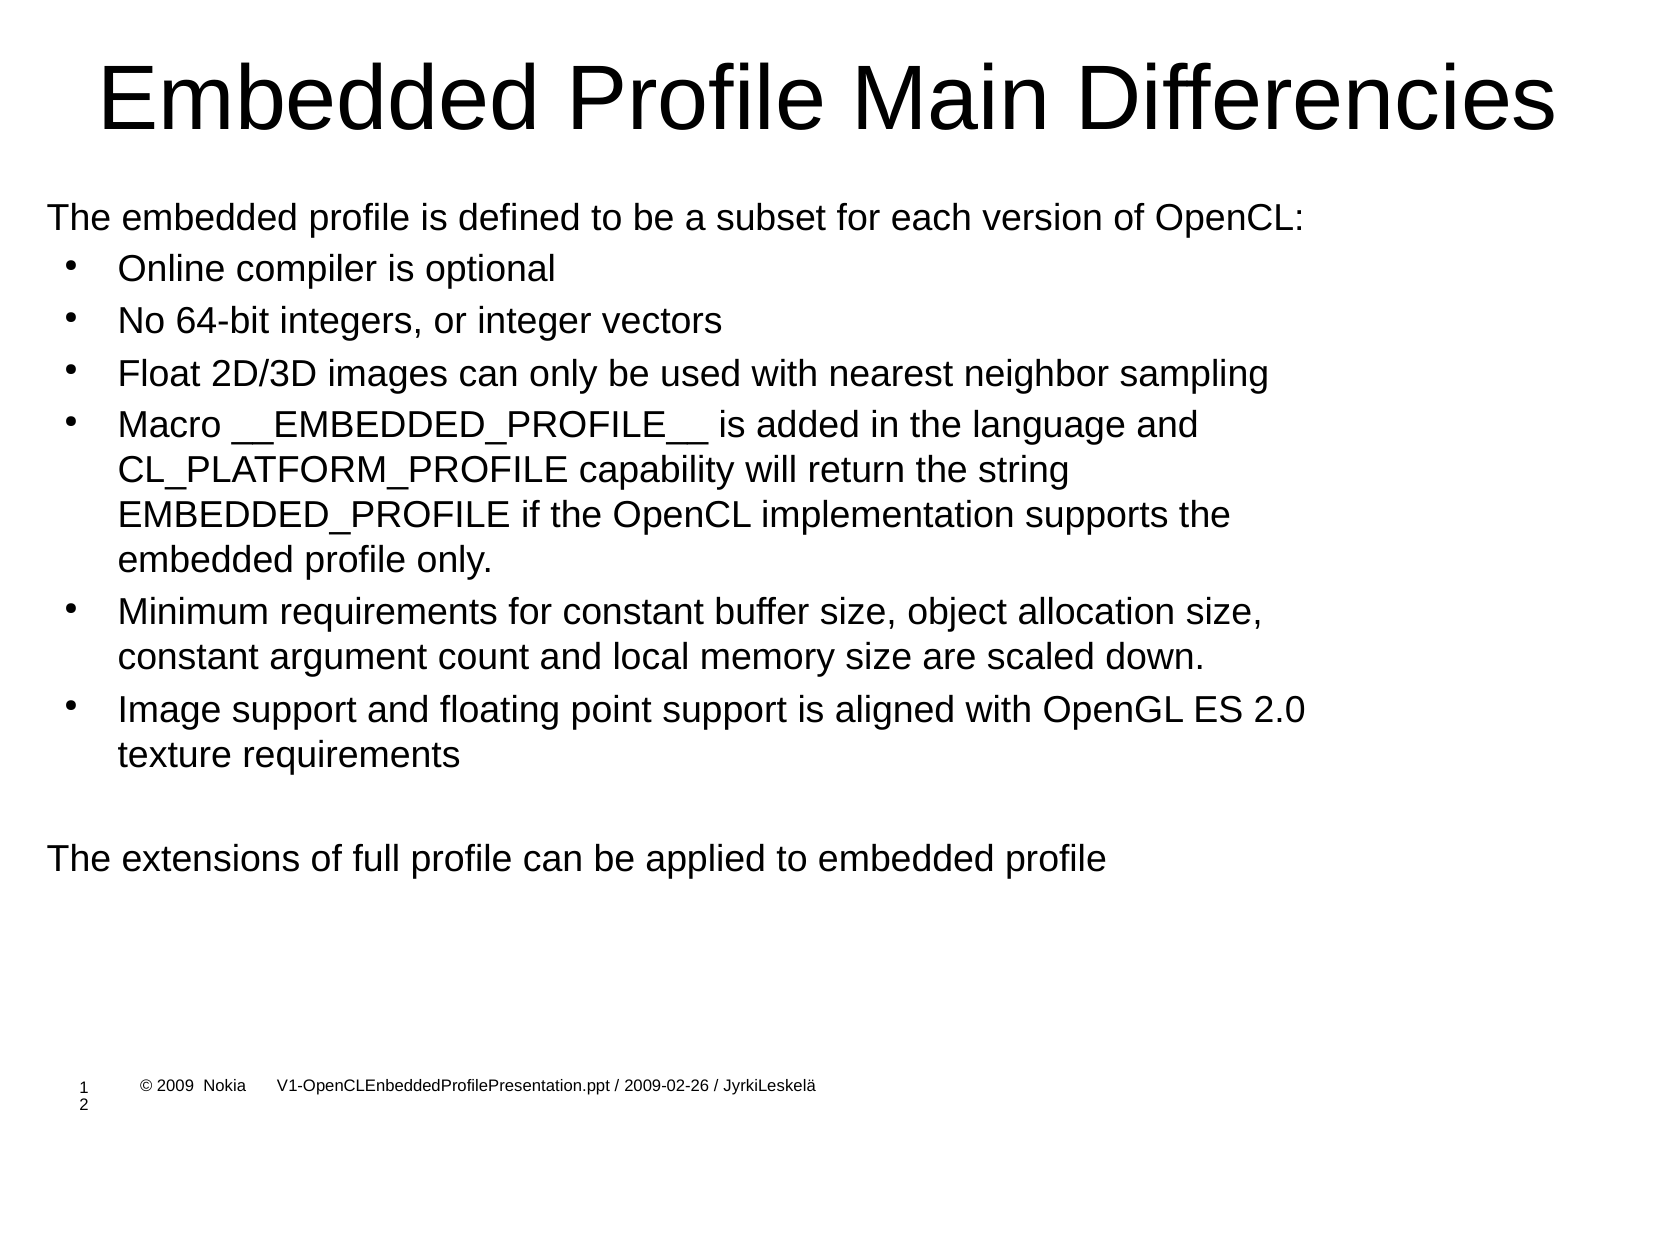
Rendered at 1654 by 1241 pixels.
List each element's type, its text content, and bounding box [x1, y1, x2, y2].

text_box © 2009 Nokia V1-OpenCLEnbeddedProfilePresentation.ppt / 2009-02-26 / JyrkiLeskelä [91, 1070, 871, 1102]
list The embedded profile is defined to be a subset for each version of OpenCL: Online compiler is optional No 64-bit integers, or integer vectors Float 2D/3D images can only be used with nearest neighbor sampling Macro __EMBEDDED_PROFILE__ is added in the language and CL_PLATFORM_PROFILE capability will return the string EMBEDDED_PROFILE if the OpenCL implementation supports the embedded profile only. Minimum requirements for constant buffer size, object allocation size, constant argument count and local memory size are scaled down. Image support and floating point support is aligned with OpenGL ES 2.0 texture requirements The extensions of full profile can be applied to embedded profile [31, 185, 1424, 1001]
title Embedded Profile Main Differencies [30, 0, 1595, 186]
text_box <number> [29, 1069, 91, 1102]
